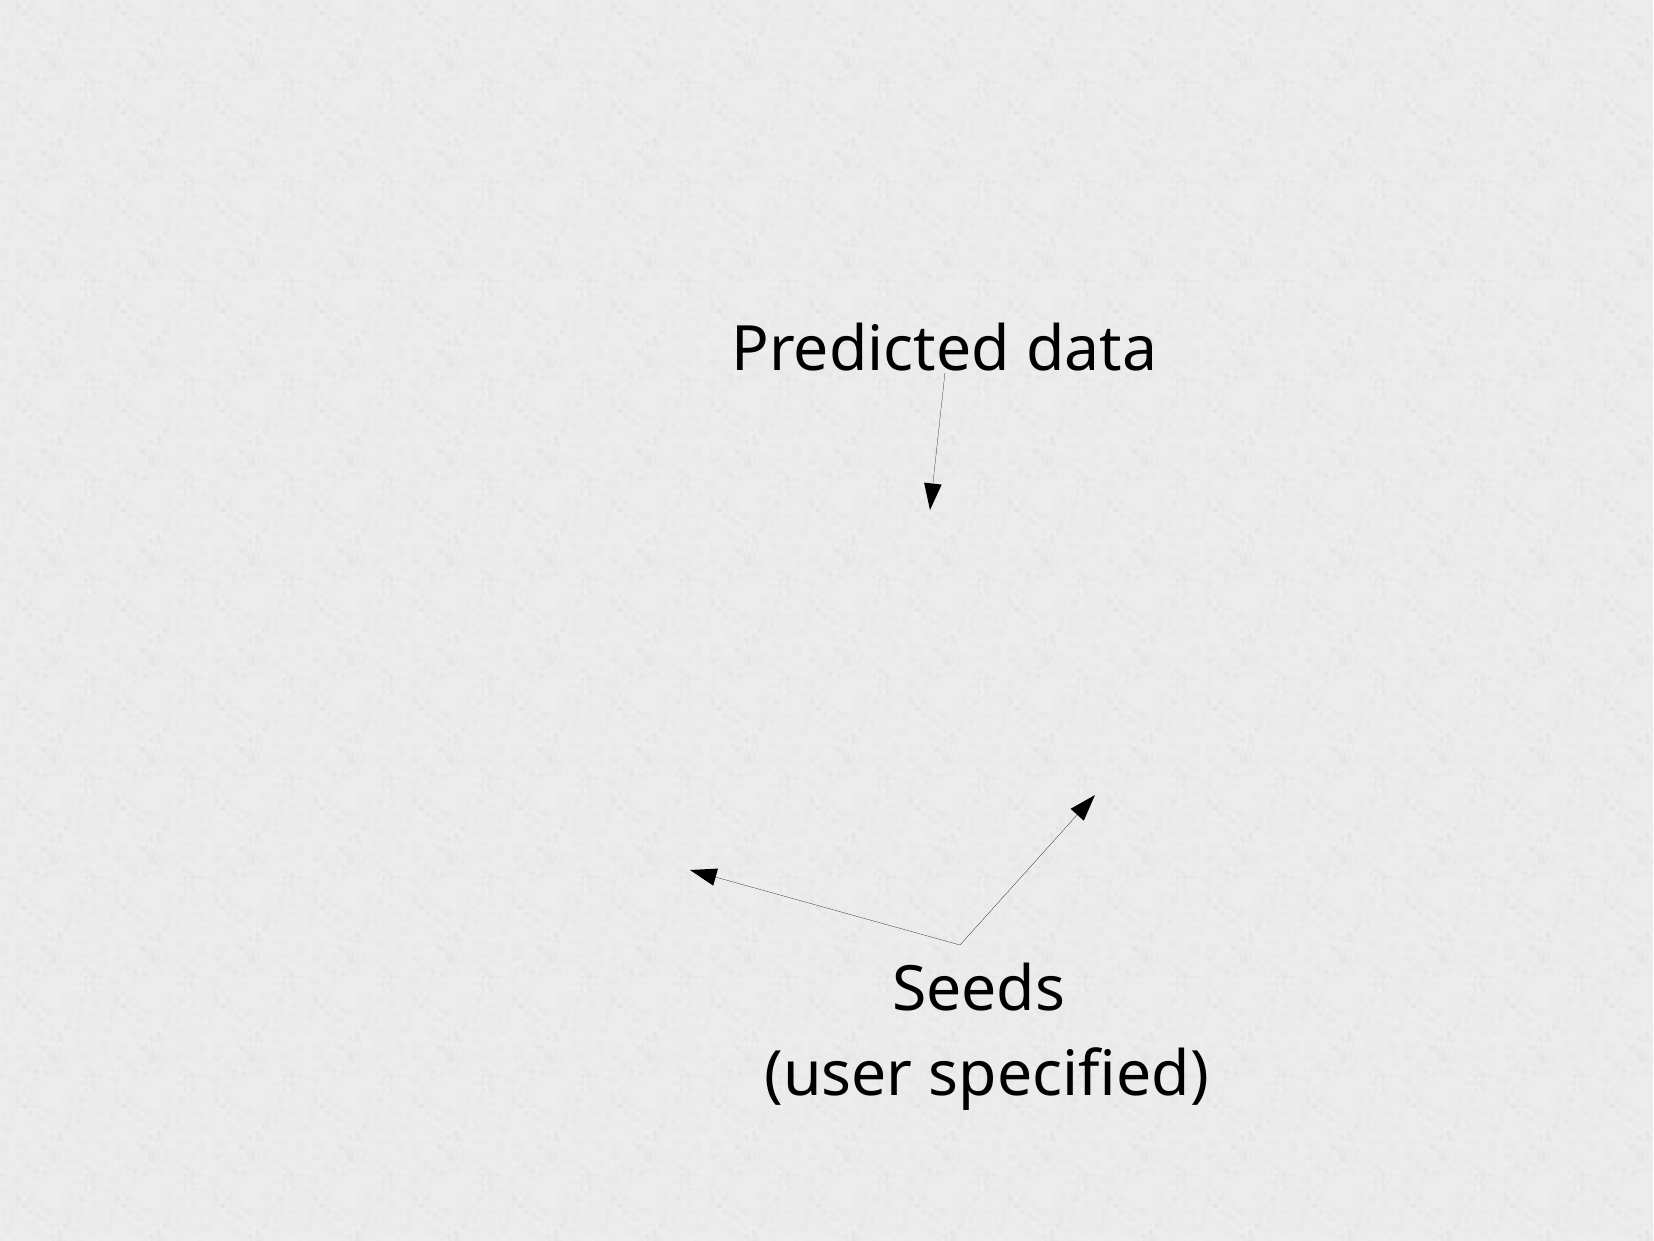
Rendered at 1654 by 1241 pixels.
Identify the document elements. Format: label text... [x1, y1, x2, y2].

text_box Predicted data [704, 296, 1185, 385]
picture [0, 0, 1654, 1241]
text_box Seeds (user specified) [735, 935, 1239, 1097]
